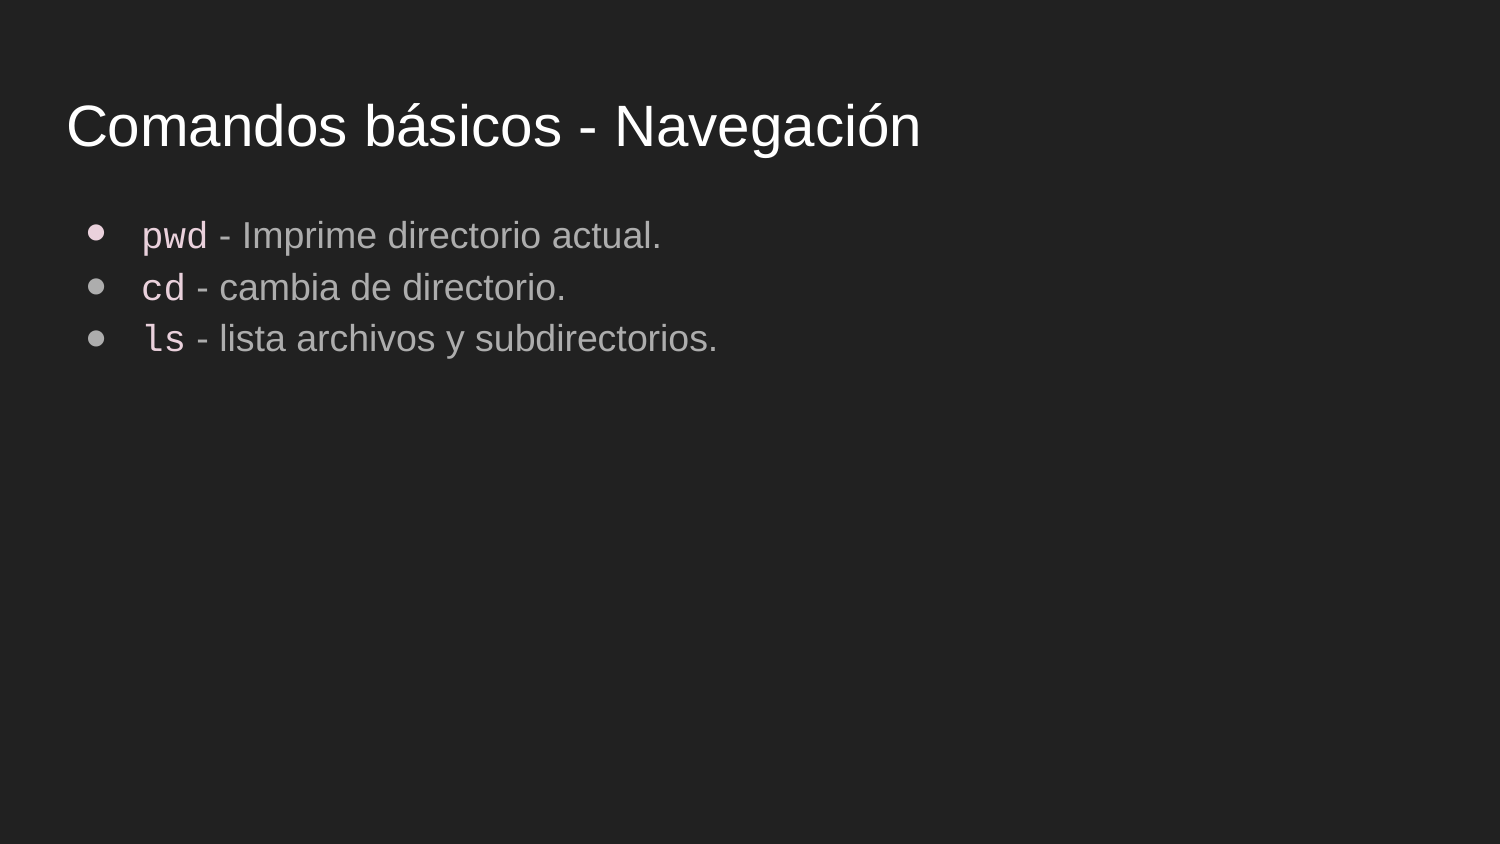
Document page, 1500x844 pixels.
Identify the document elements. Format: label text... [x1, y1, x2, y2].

list pwd - Imprime directorio actual. cd - cambia de directorio. ls - lista archivos y subdirectorios. [51, 189, 1449, 750]
title Comandos básicos - Navegación [51, 72, 1449, 167]
